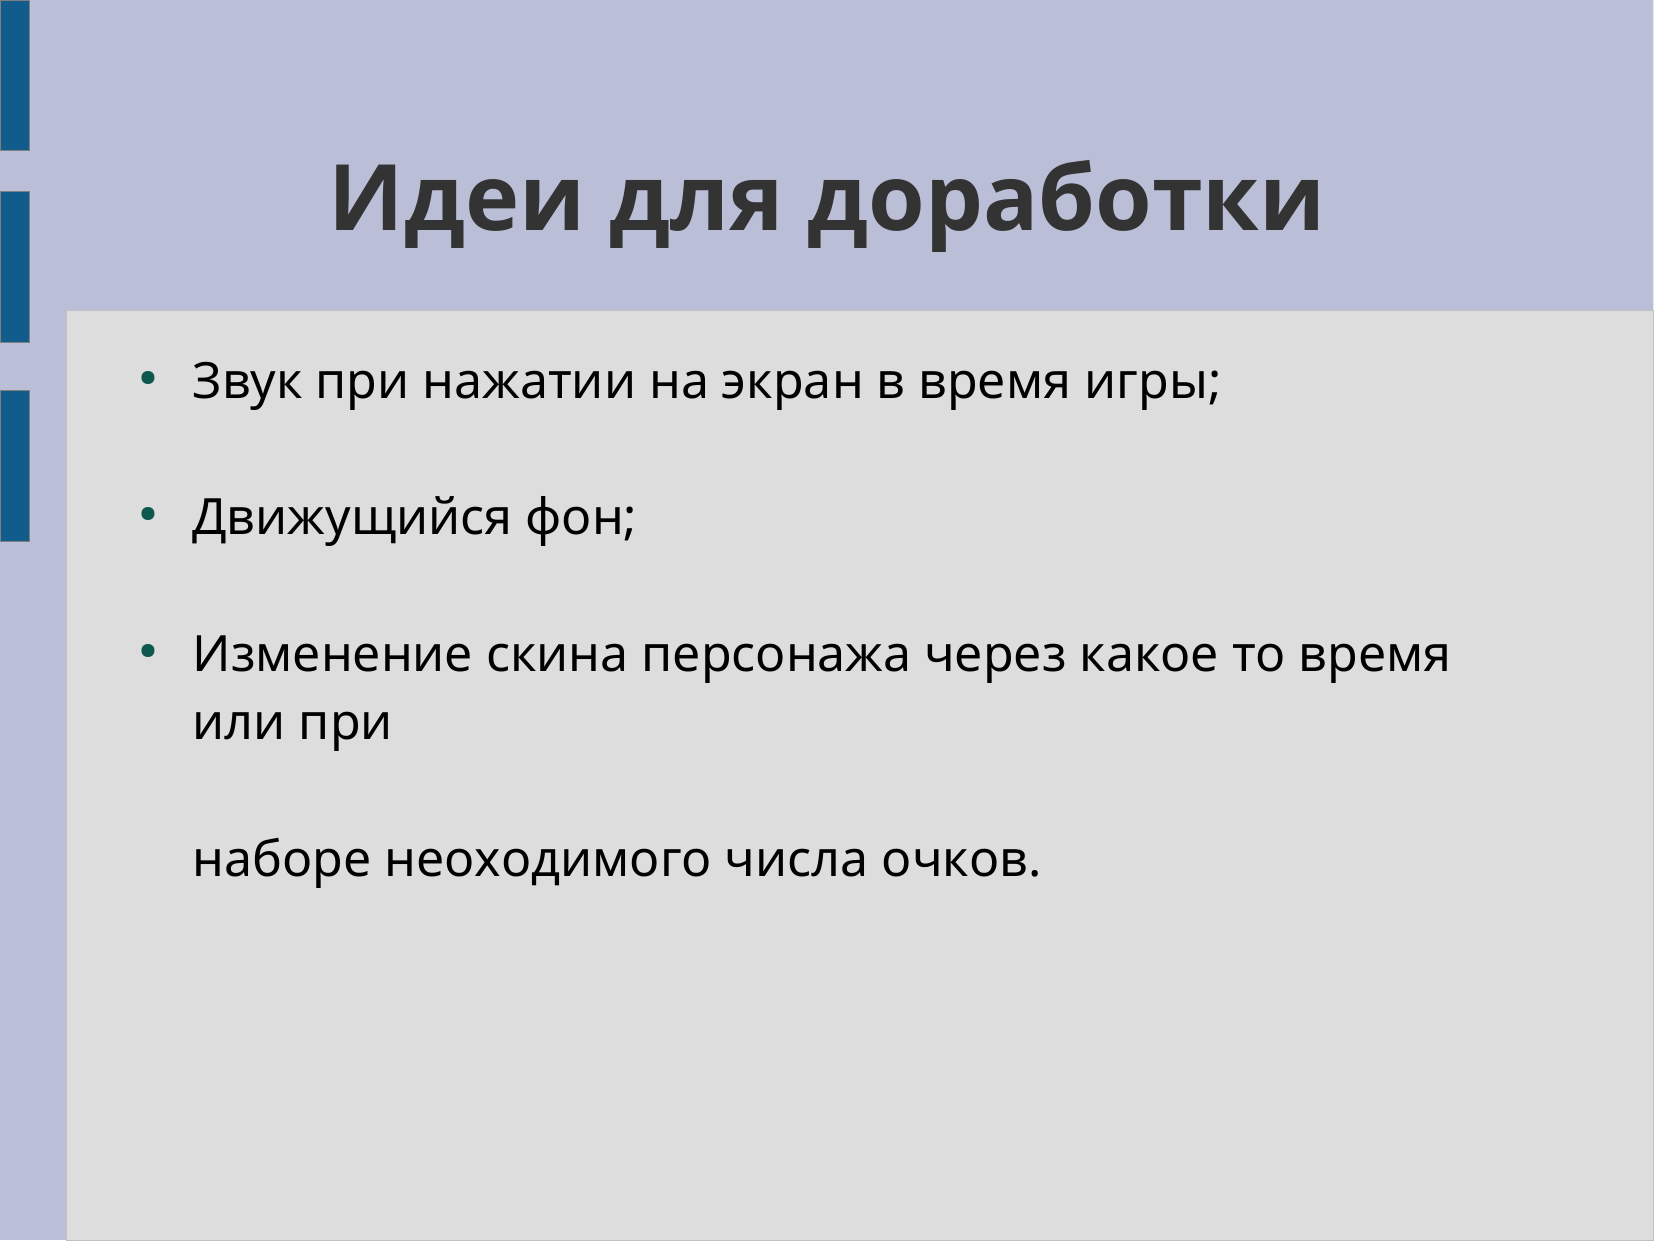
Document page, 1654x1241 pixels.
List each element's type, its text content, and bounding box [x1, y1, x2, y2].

list Звук при нажатии на экран в время игры; Движущийся фон; Изменение скина персонажа через какое то время или при наборе неоходимого числа очков. [121, 344, 1534, 772]
title Идеи для доработки [121, 91, 1534, 299]
